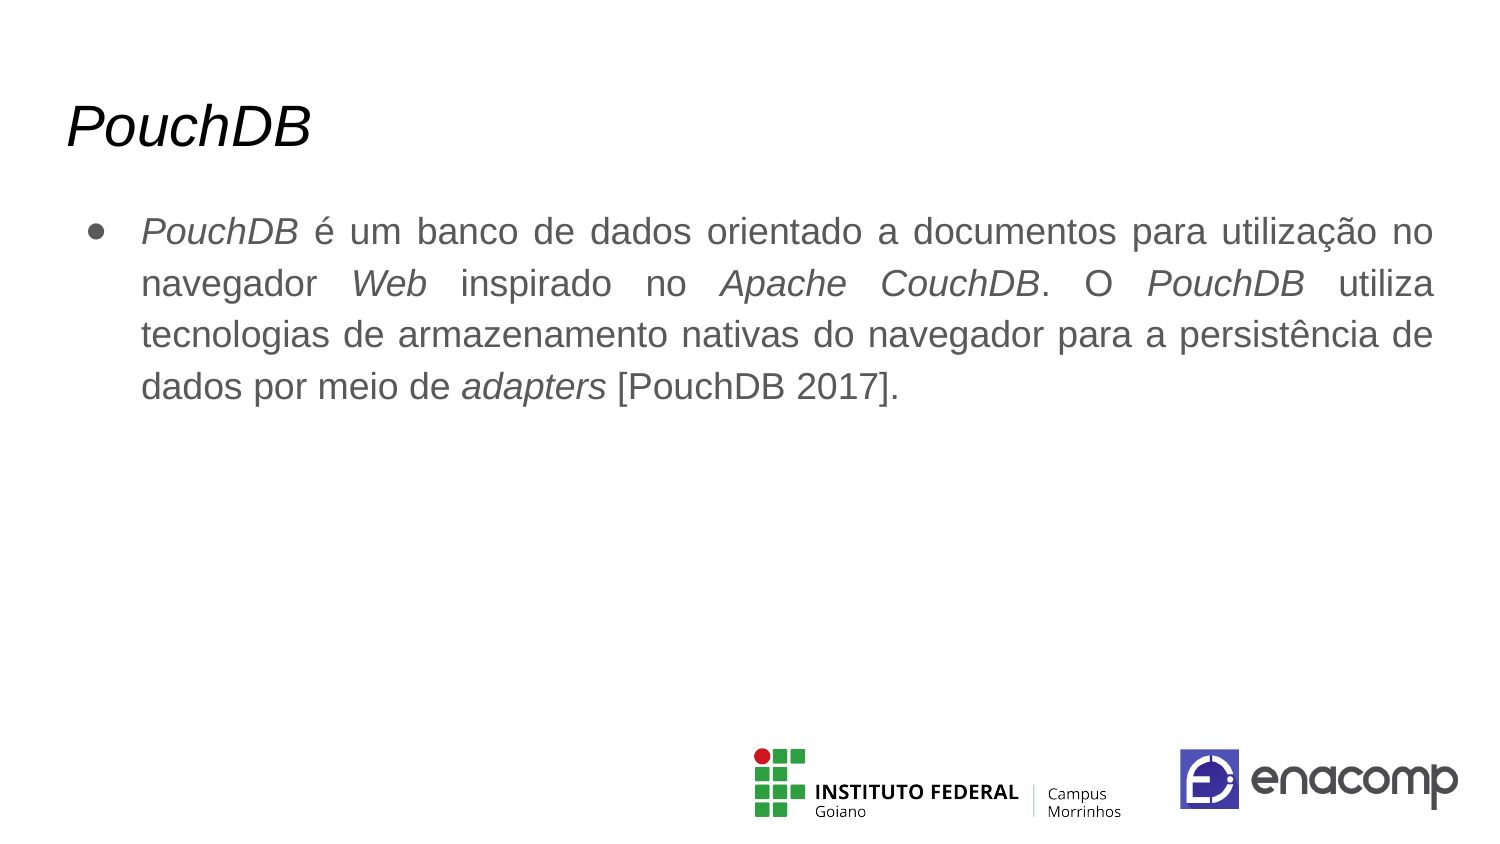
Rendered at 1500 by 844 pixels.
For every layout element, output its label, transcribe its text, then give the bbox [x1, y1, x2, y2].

list PouchDB é um banco de dados orientado a documentos para utilização no navegador Web inspirado no Apache CouchDB. O PouchDB utiliza tecnologias de armazenamento nativas do navegador para a persistência de dados por meio de adapters [PouchDB 2017]. [51, 185, 1449, 659]
picture [1180, 749, 1458, 810]
title PouchDB [51, 72, 1449, 174]
picture [739, 649, 1129, 844]
